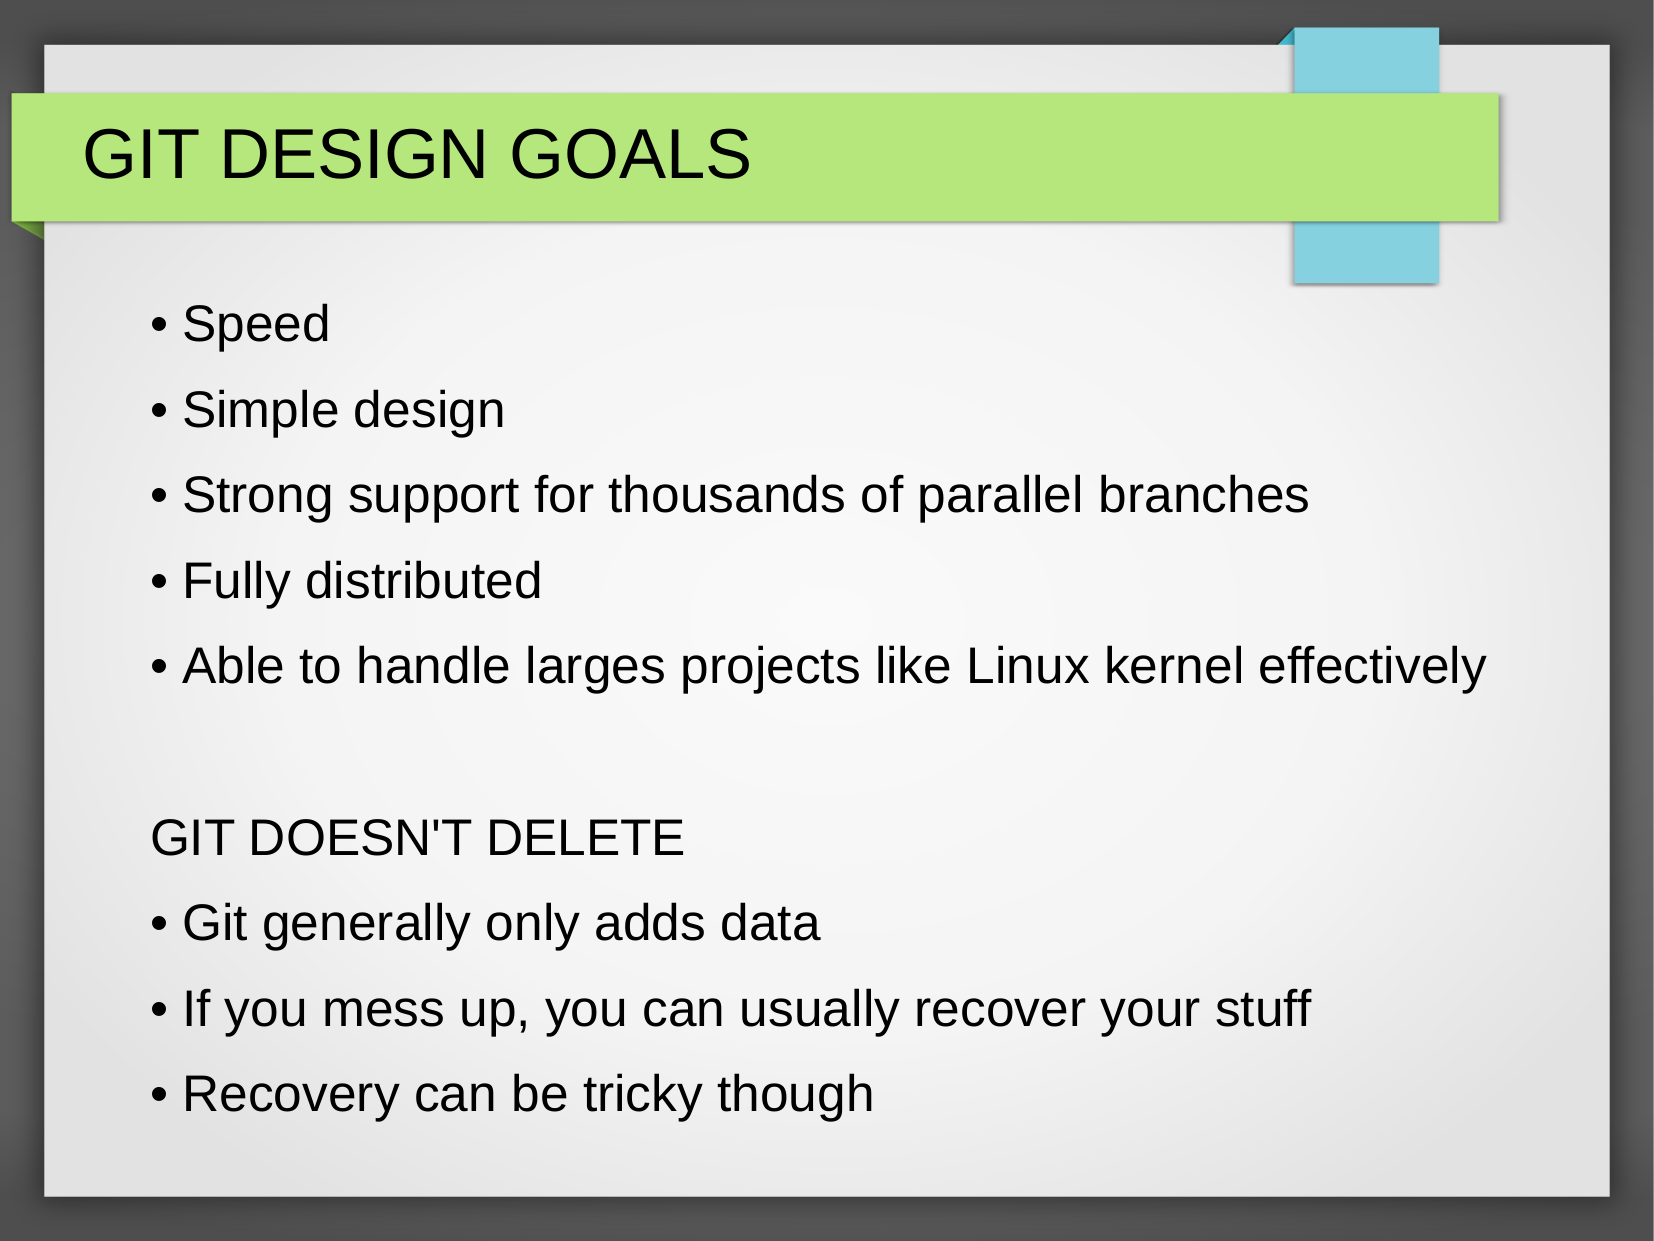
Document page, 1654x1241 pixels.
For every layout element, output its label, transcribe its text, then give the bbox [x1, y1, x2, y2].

picture [0, 0, 1654, 1241]
title GIT DESIGN GOALS [82, 94, 1264, 213]
list • Speed • Simple design • Strong support for thousands of parallel branches • Fully distributed • Able to handle larges projects like Linux kernel effectively GIT DOESN'T DELETE • Git generally only adds data • If you mess up, you can usually recover your stuff • Recovery can be tricky though [82, 295, 1571, 1126]
